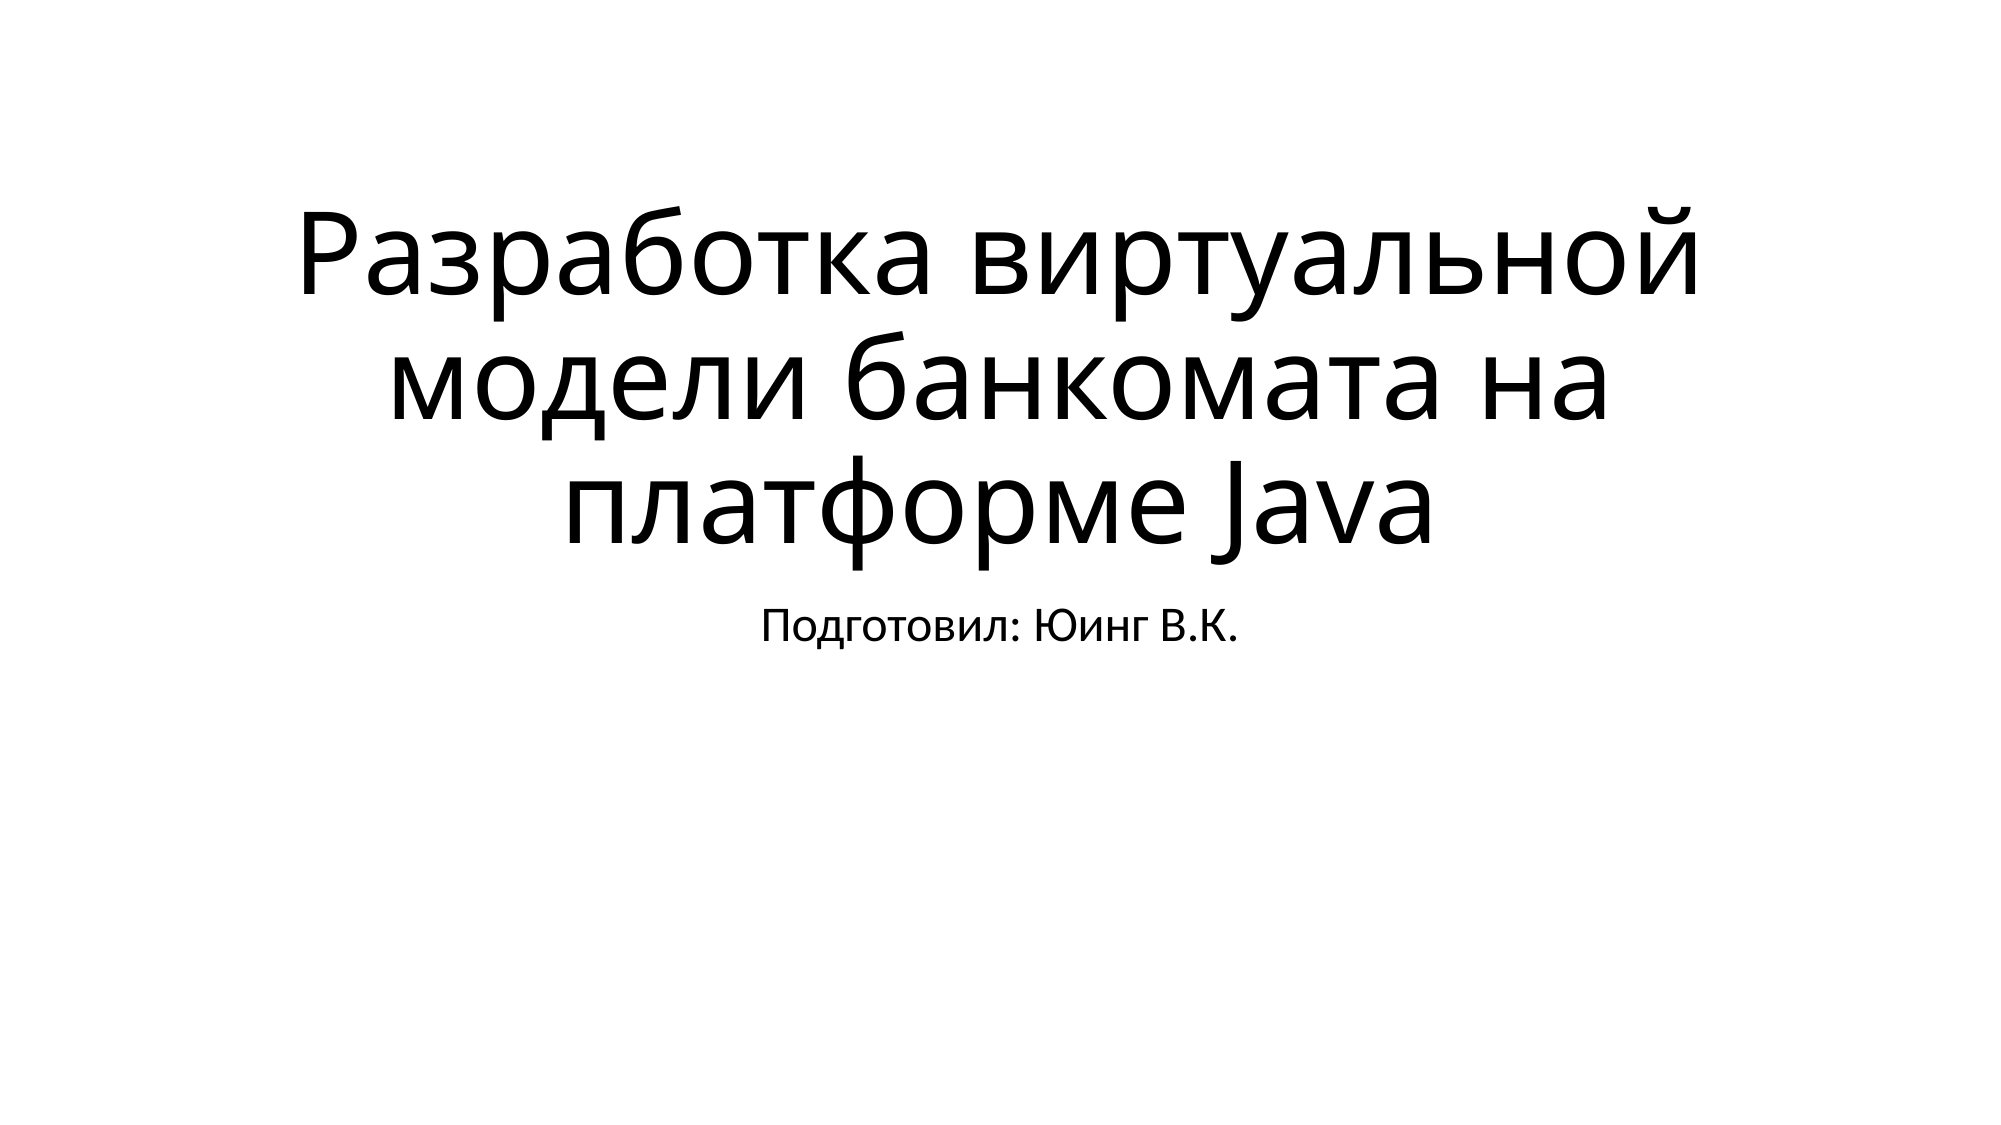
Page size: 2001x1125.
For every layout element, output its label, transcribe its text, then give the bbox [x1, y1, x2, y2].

title Разработка виртуальной модели банкомата на платформе Java [249, 184, 1750, 576]
subtitle Подготовил: Юинг В.К. [249, 590, 1750, 863]
